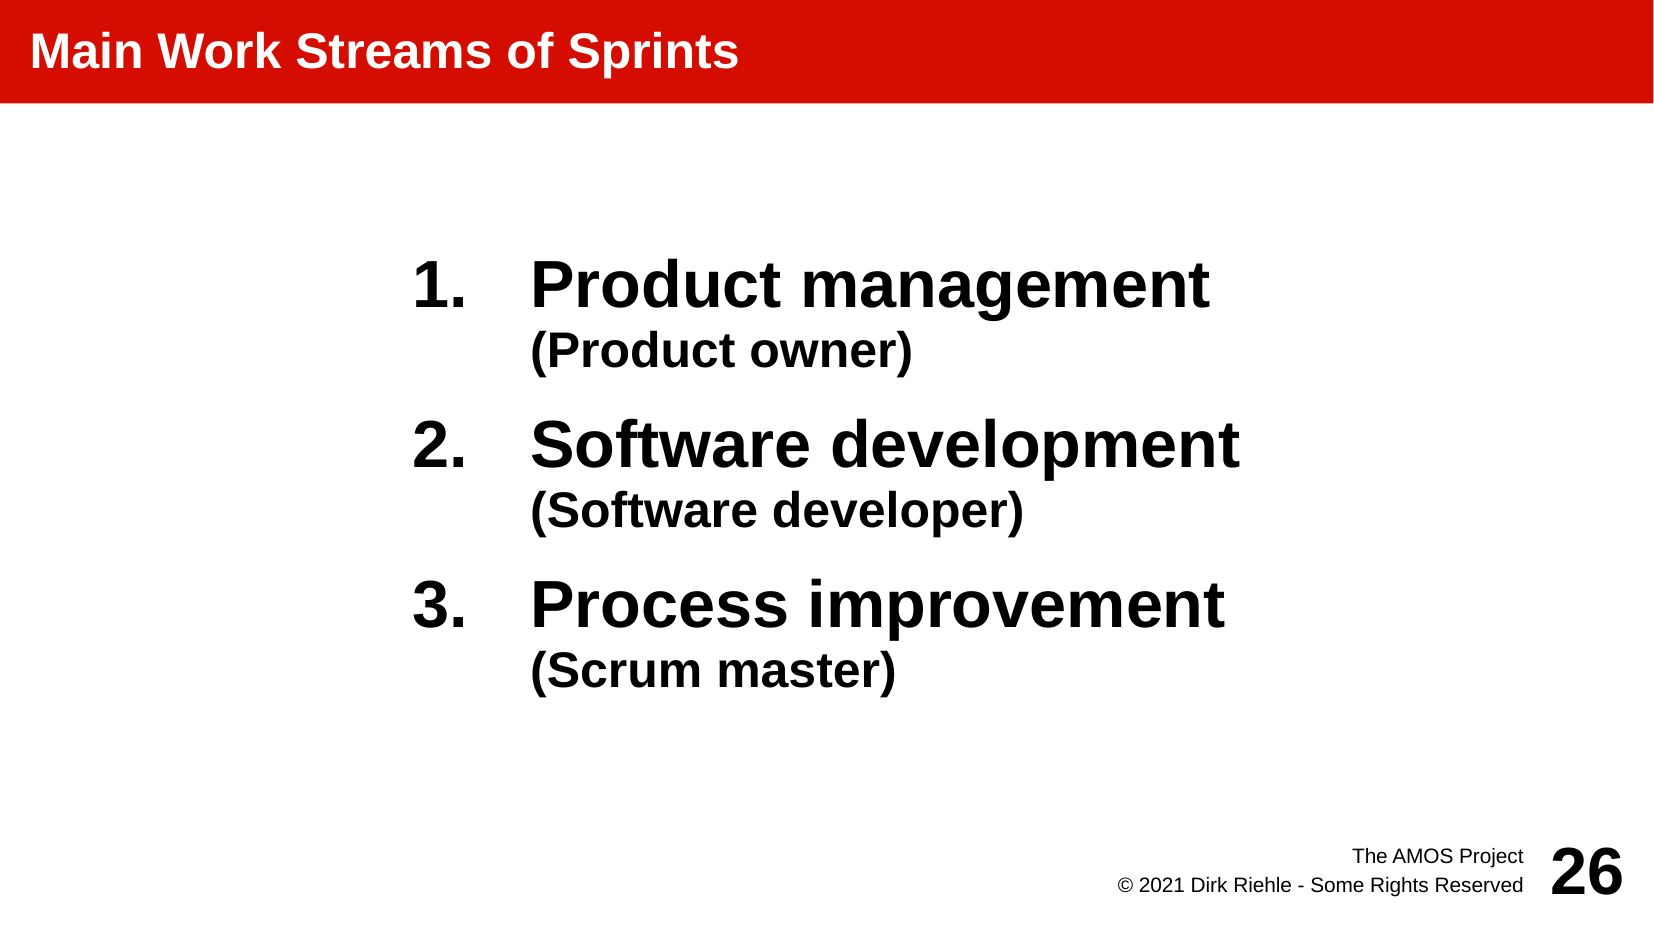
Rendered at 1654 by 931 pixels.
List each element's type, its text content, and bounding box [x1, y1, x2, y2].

subtitle Product management (Product owner) Software development (Software developer) Process improvement (Scrum master) [29, 132, 1625, 813]
title Main Work Streams of Sprints [0, 0, 1654, 104]
